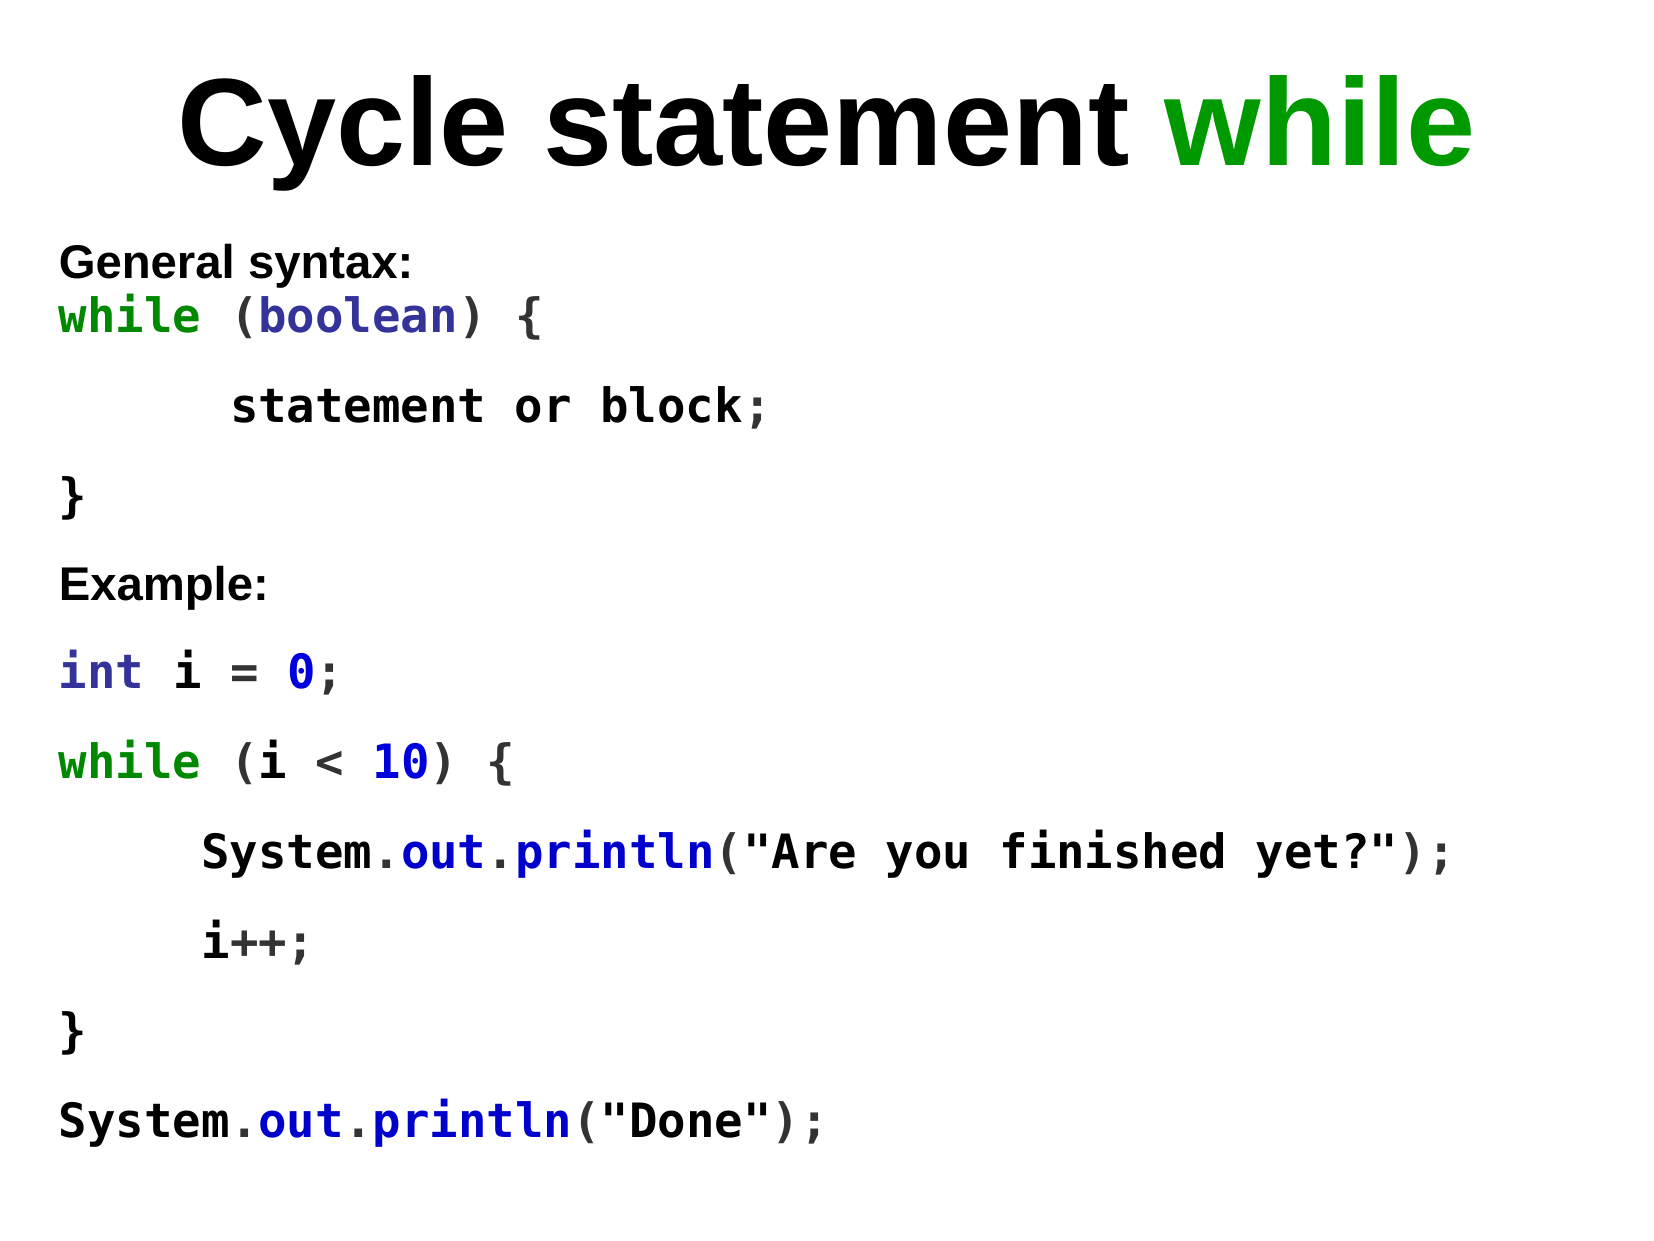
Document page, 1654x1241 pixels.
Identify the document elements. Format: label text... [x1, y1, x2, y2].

title Cycle statement while [82, 49, 1571, 196]
list General syntax: while (boolean) { statement or block; } Example: int i = 0; while (i < 10) { System.out.println("Are you finished yet?"); i++; } System.out.println("Done"); [59, 236, 1515, 1158]
